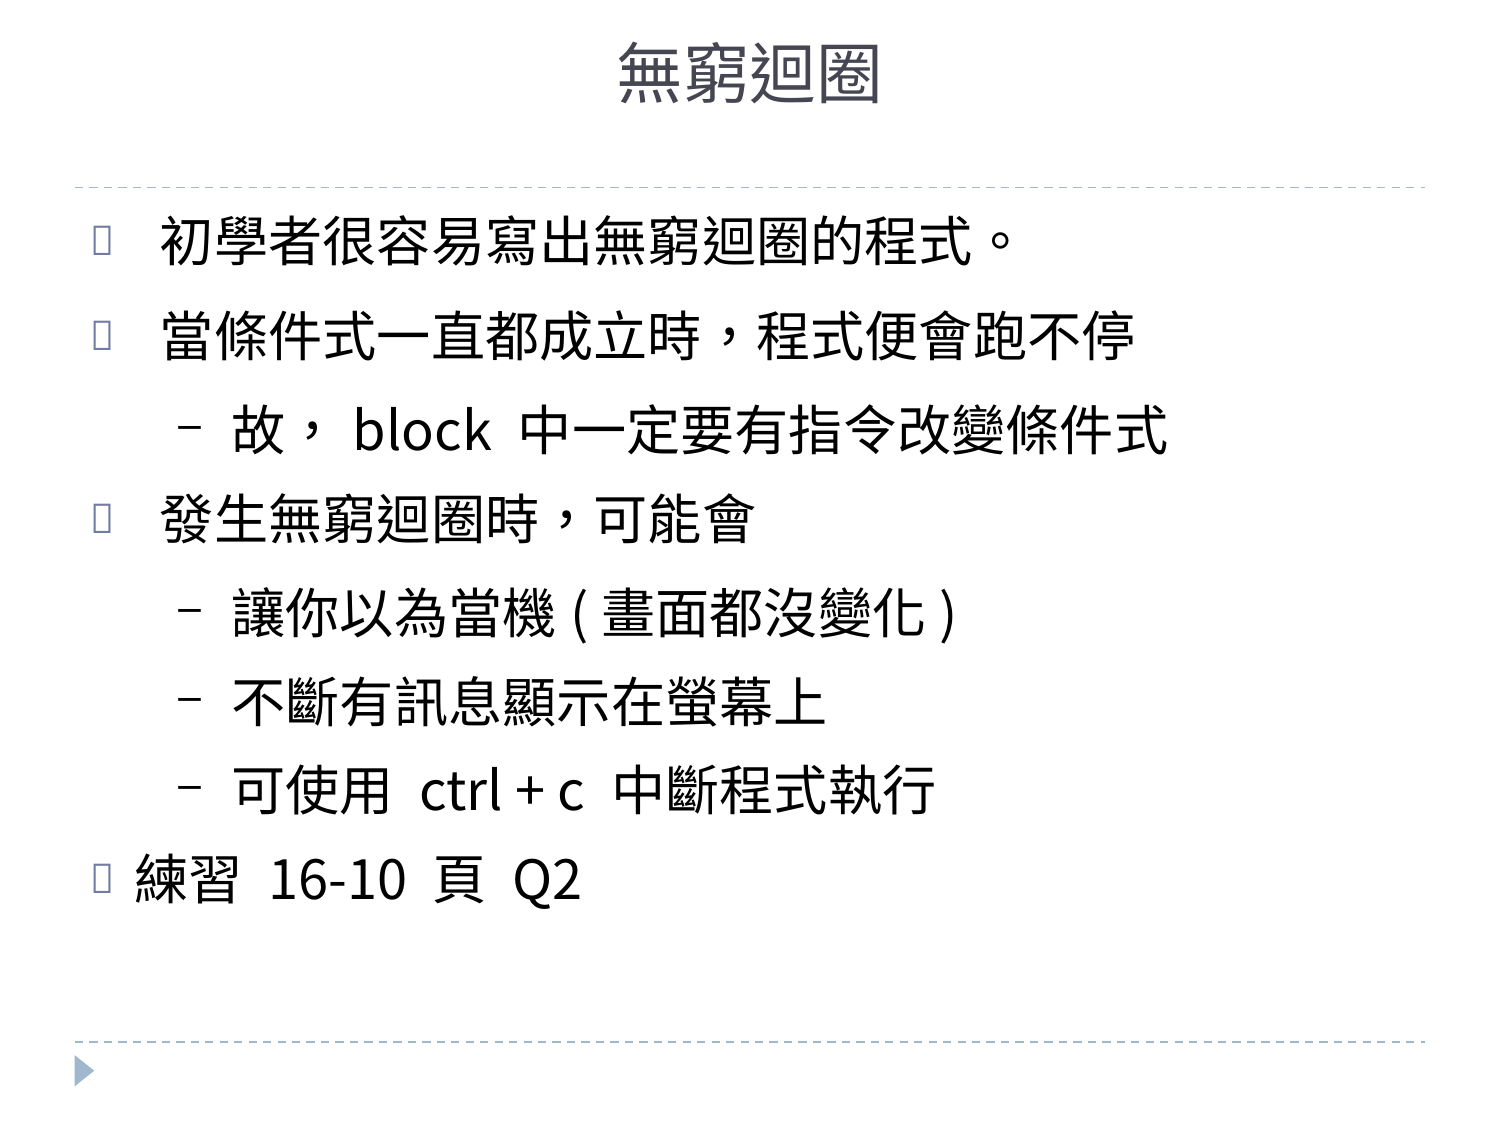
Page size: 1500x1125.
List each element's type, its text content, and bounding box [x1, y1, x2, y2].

list 初學者很容易寫出無窮迴圈的程式。 當條件式一直都成立時，程式便會跑不停 故，block 中一定要有指令改變條件式 發生無窮迴圈時，可能會 讓你以為當機(畫面都沒變化) 不斷有訊息顯示在螢幕上 可使用 ctrl + c 中斷程式執行 練習 16-10 頁 Q2 [75, 200, 1425, 1010]
title 無窮迴圈 [75, 24, 1425, 188]
